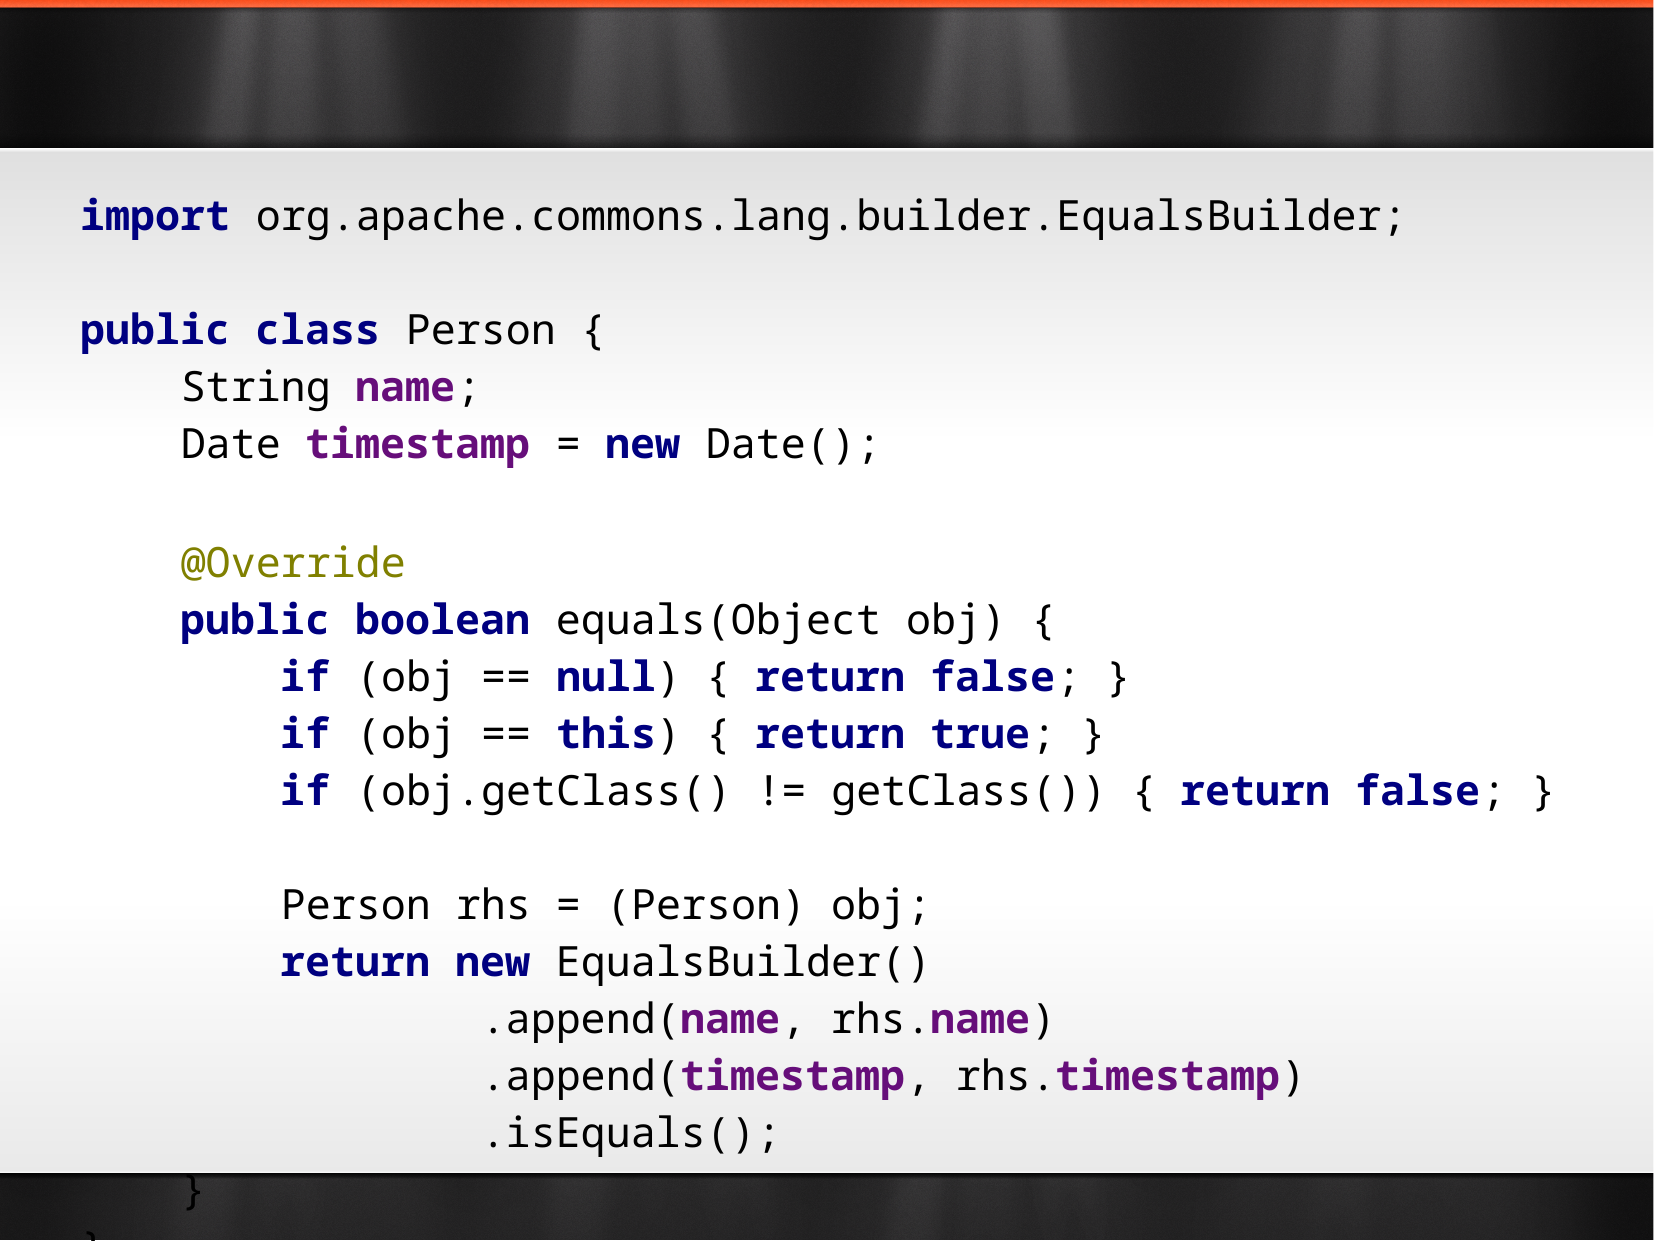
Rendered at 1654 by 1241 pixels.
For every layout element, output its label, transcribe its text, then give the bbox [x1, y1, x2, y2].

subtitle import org.apache.commons.lang.builder.EqualsBuilder; public class Person { String name; Date timestamp = new Date(); @Override public boolean equals(Object obj) { if (obj == null) { return false; } if (obj == this) { return true; } if (obj.getClass() != getClass()) { return false; } Person rhs = (Person) obj; return new EqualsBuilder() .append(name, rhs.name) .append(timestamp, rhs.timestamp) .isEquals(); } } [80, 185, 1654, 1241]
picture [0, 0, 1654, 1240]
